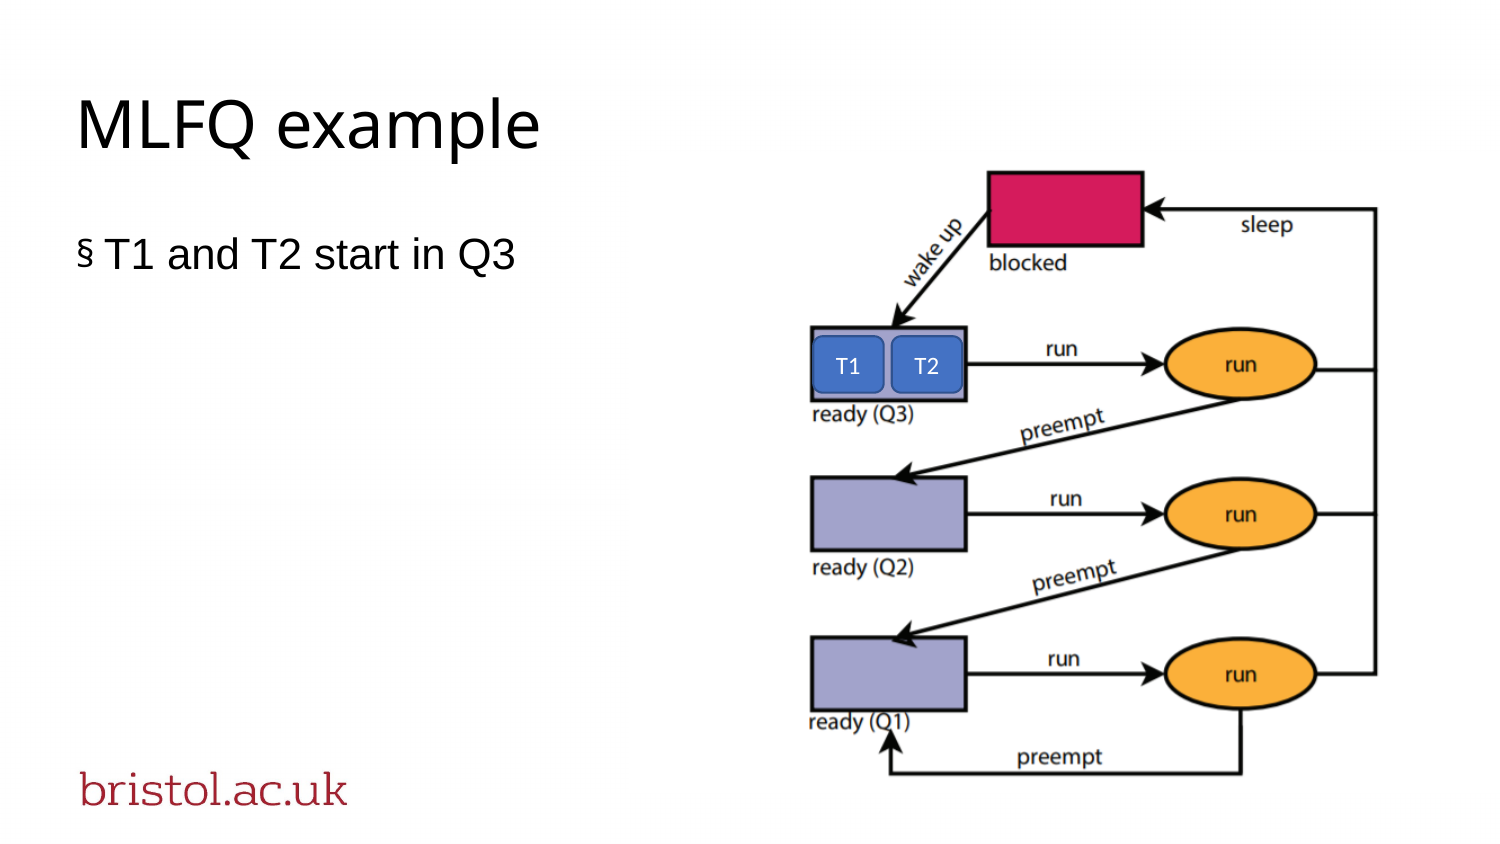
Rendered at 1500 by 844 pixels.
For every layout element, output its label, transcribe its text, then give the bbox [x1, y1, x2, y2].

title MLFQ example [60, 44, 1440, 209]
text_box T1 [813, 336, 884, 393]
text_box T2 [891, 336, 963, 393]
list T1 and T2 start in Q3 [60, 224, 629, 699]
picture [629, 152, 1500, 793]
